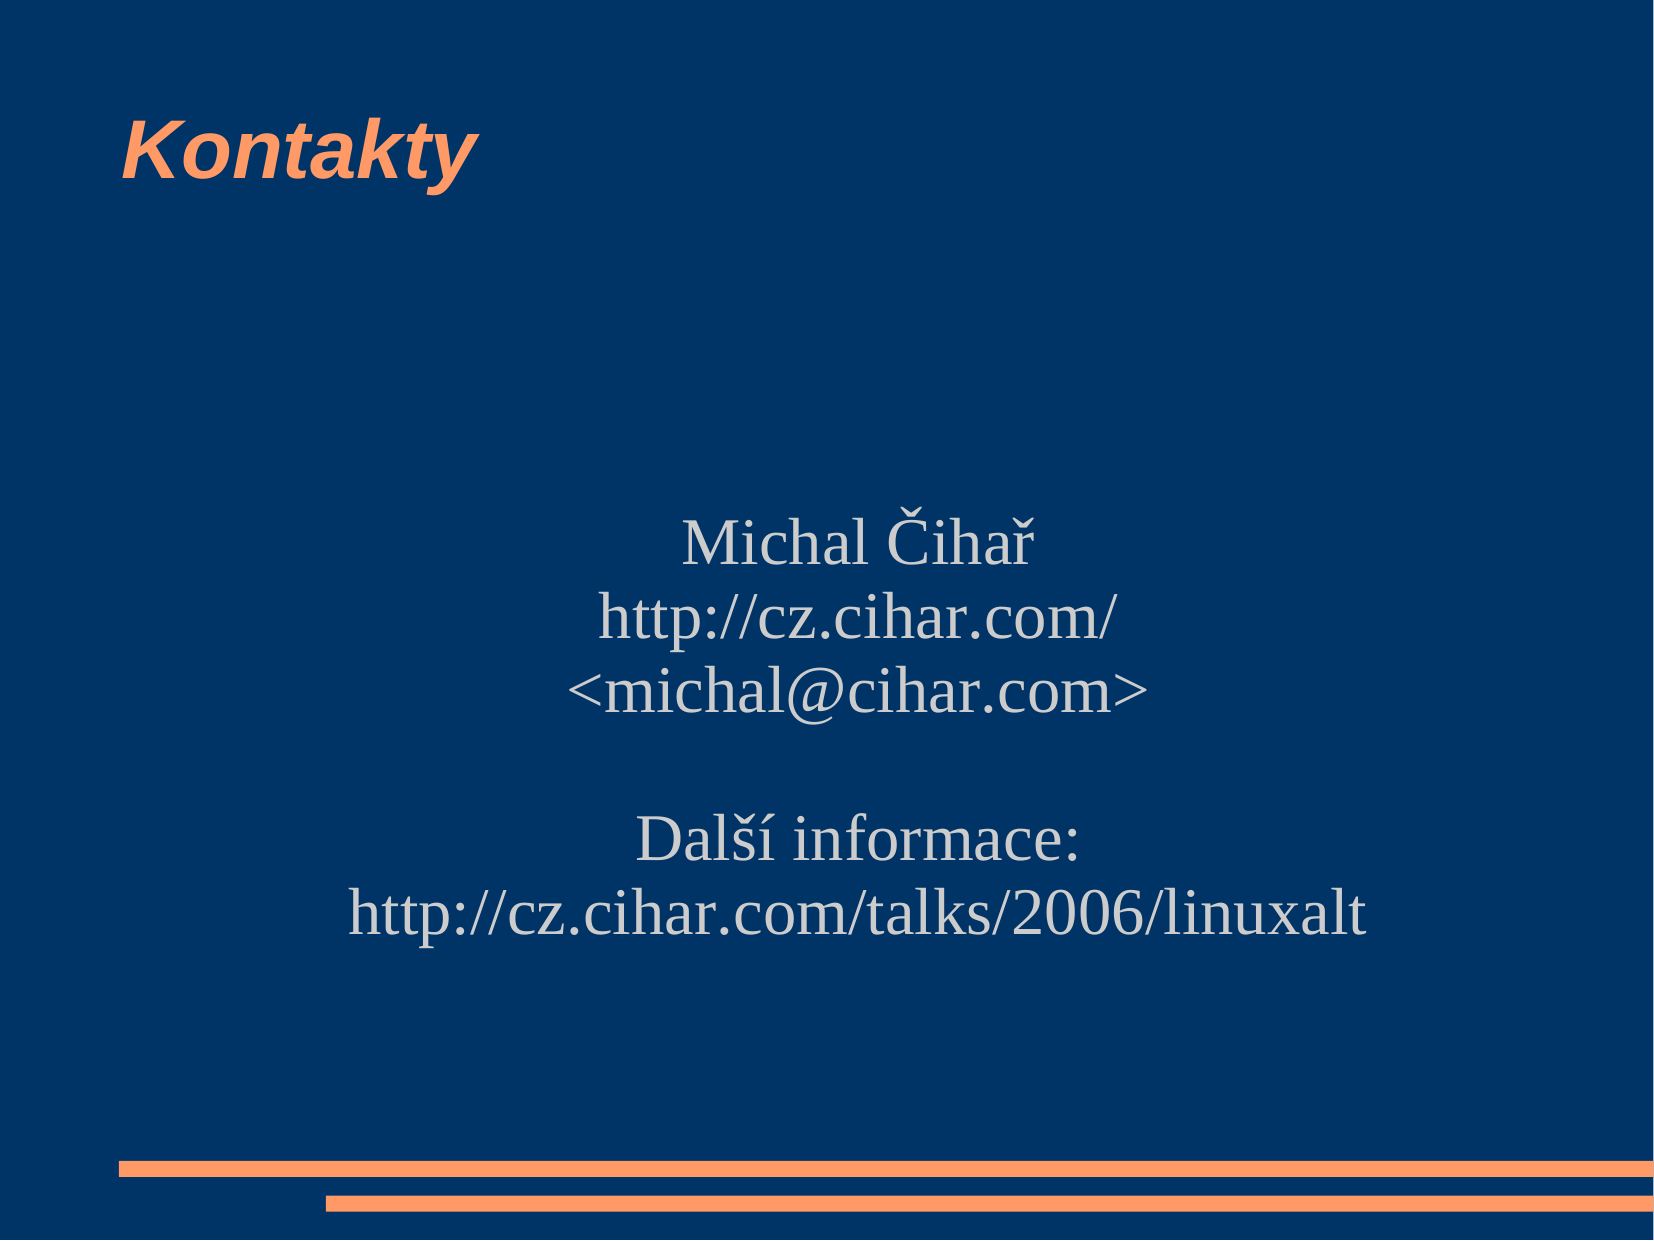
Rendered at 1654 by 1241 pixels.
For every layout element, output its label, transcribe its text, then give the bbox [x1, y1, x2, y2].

title Kontakty [121, 46, 1534, 254]
subtitle Michal Čihař http://cz.cihar.com/ <michal@cihar.com> Další informace: http://cz.cihar.com/talks/2006/linuxalt [121, 322, 1561, 1133]
